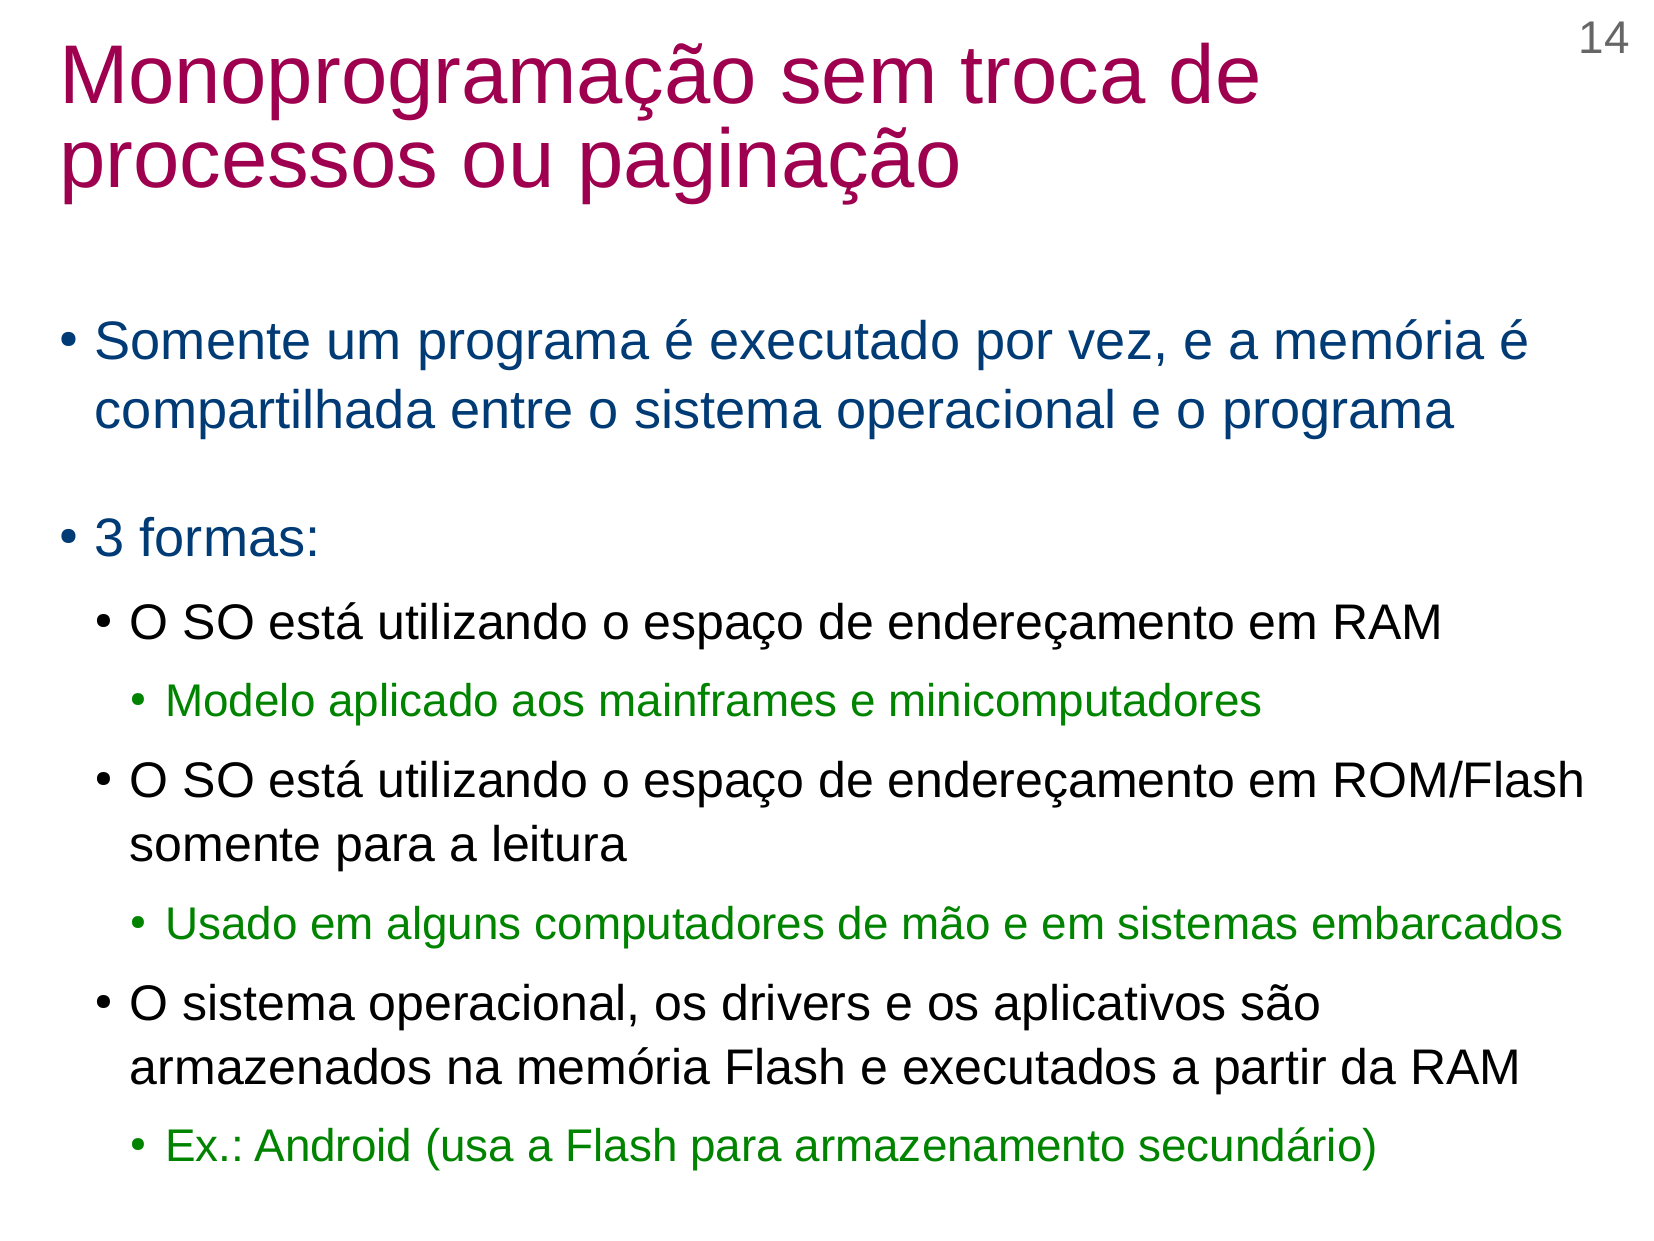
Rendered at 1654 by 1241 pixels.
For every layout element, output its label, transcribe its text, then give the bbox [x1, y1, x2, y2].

list Somente um programa é executado por vez, e a memória é compartilhada entre o sistema operacional e o programa 3 formas: O SO está utilizando o espaço de endereçamento em RAM Modelo aplicado aos mainframes e minicomputadores O SO está utilizando o espaço de endereçamento em ROM/Flash somente para a leitura Usado em alguns computadores de mão e em sistemas embarcados O sistema operacional, os drivers e os aplicativos são armazenados na memória Flash e executados a partir da RAM Ex.: Android (usa a Flash para armazenamento secundário) [59, 301, 1595, 1211]
title Monoprogramação sem troca de processos ou paginação [59, 4, 1595, 237]
